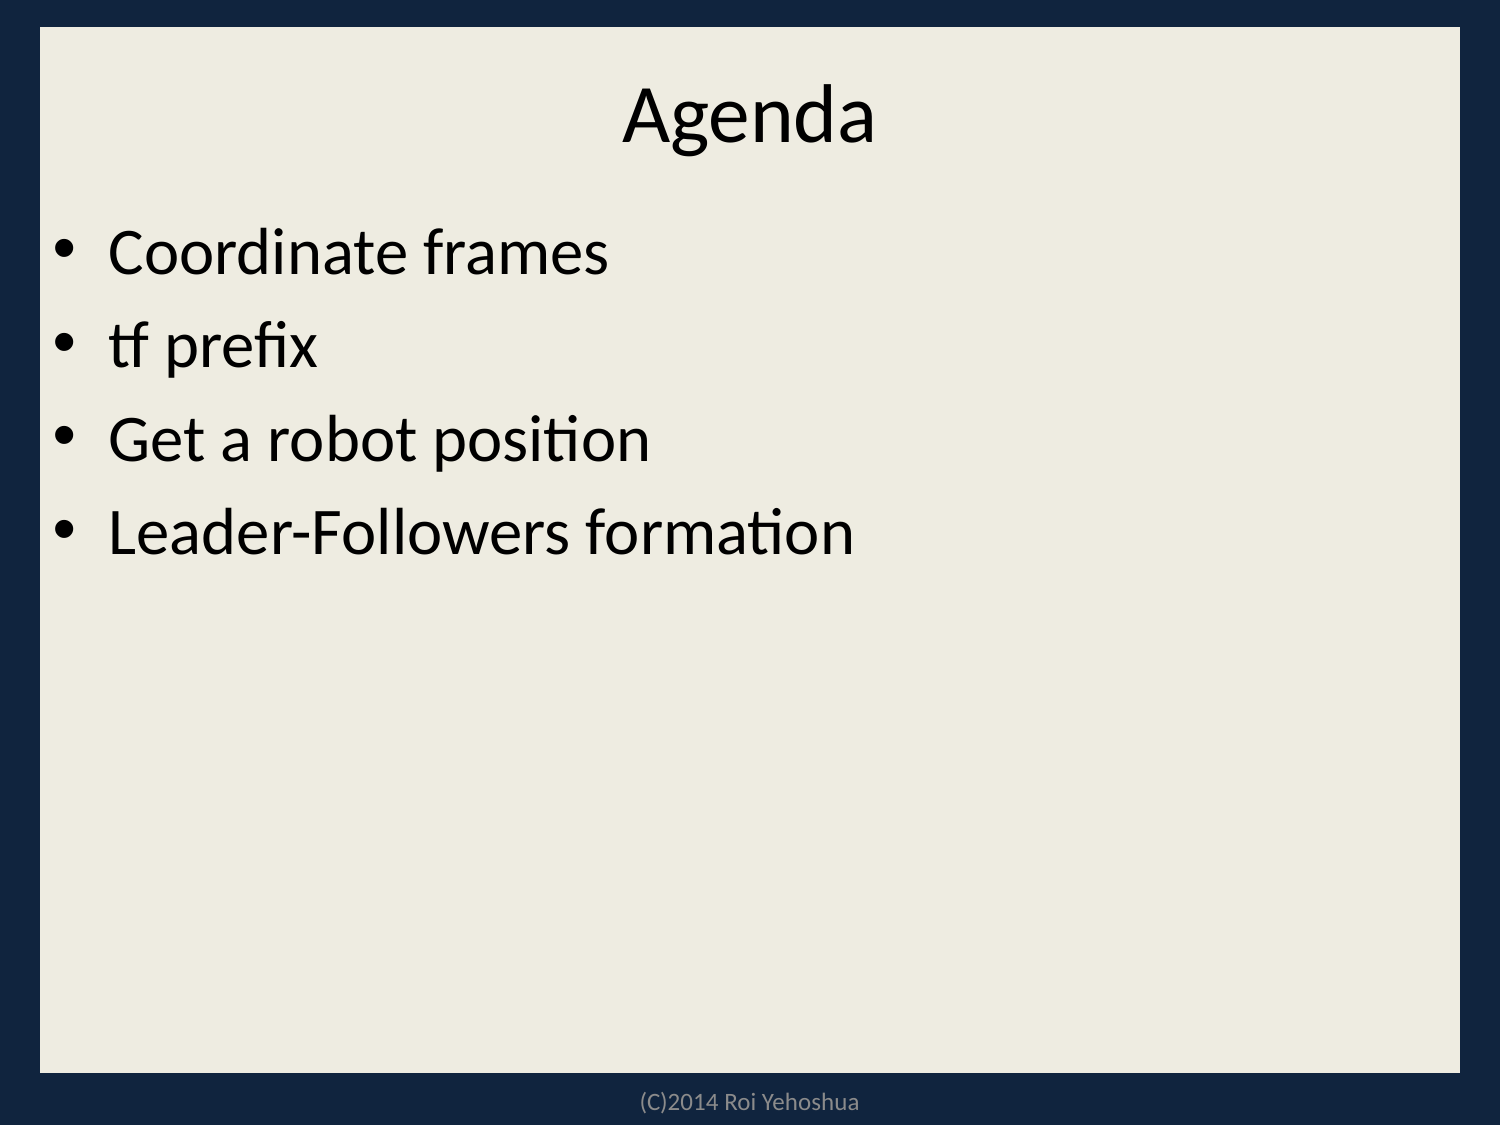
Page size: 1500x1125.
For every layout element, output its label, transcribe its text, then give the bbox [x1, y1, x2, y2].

list Coordinate frames tf prefix Get a robot position Leader-Followers formation [37, 200, 1463, 1080]
footer (C)2014 Roi Yehoshua [512, 1074, 988, 1125]
title Agenda [37, 31, 1463, 188]
